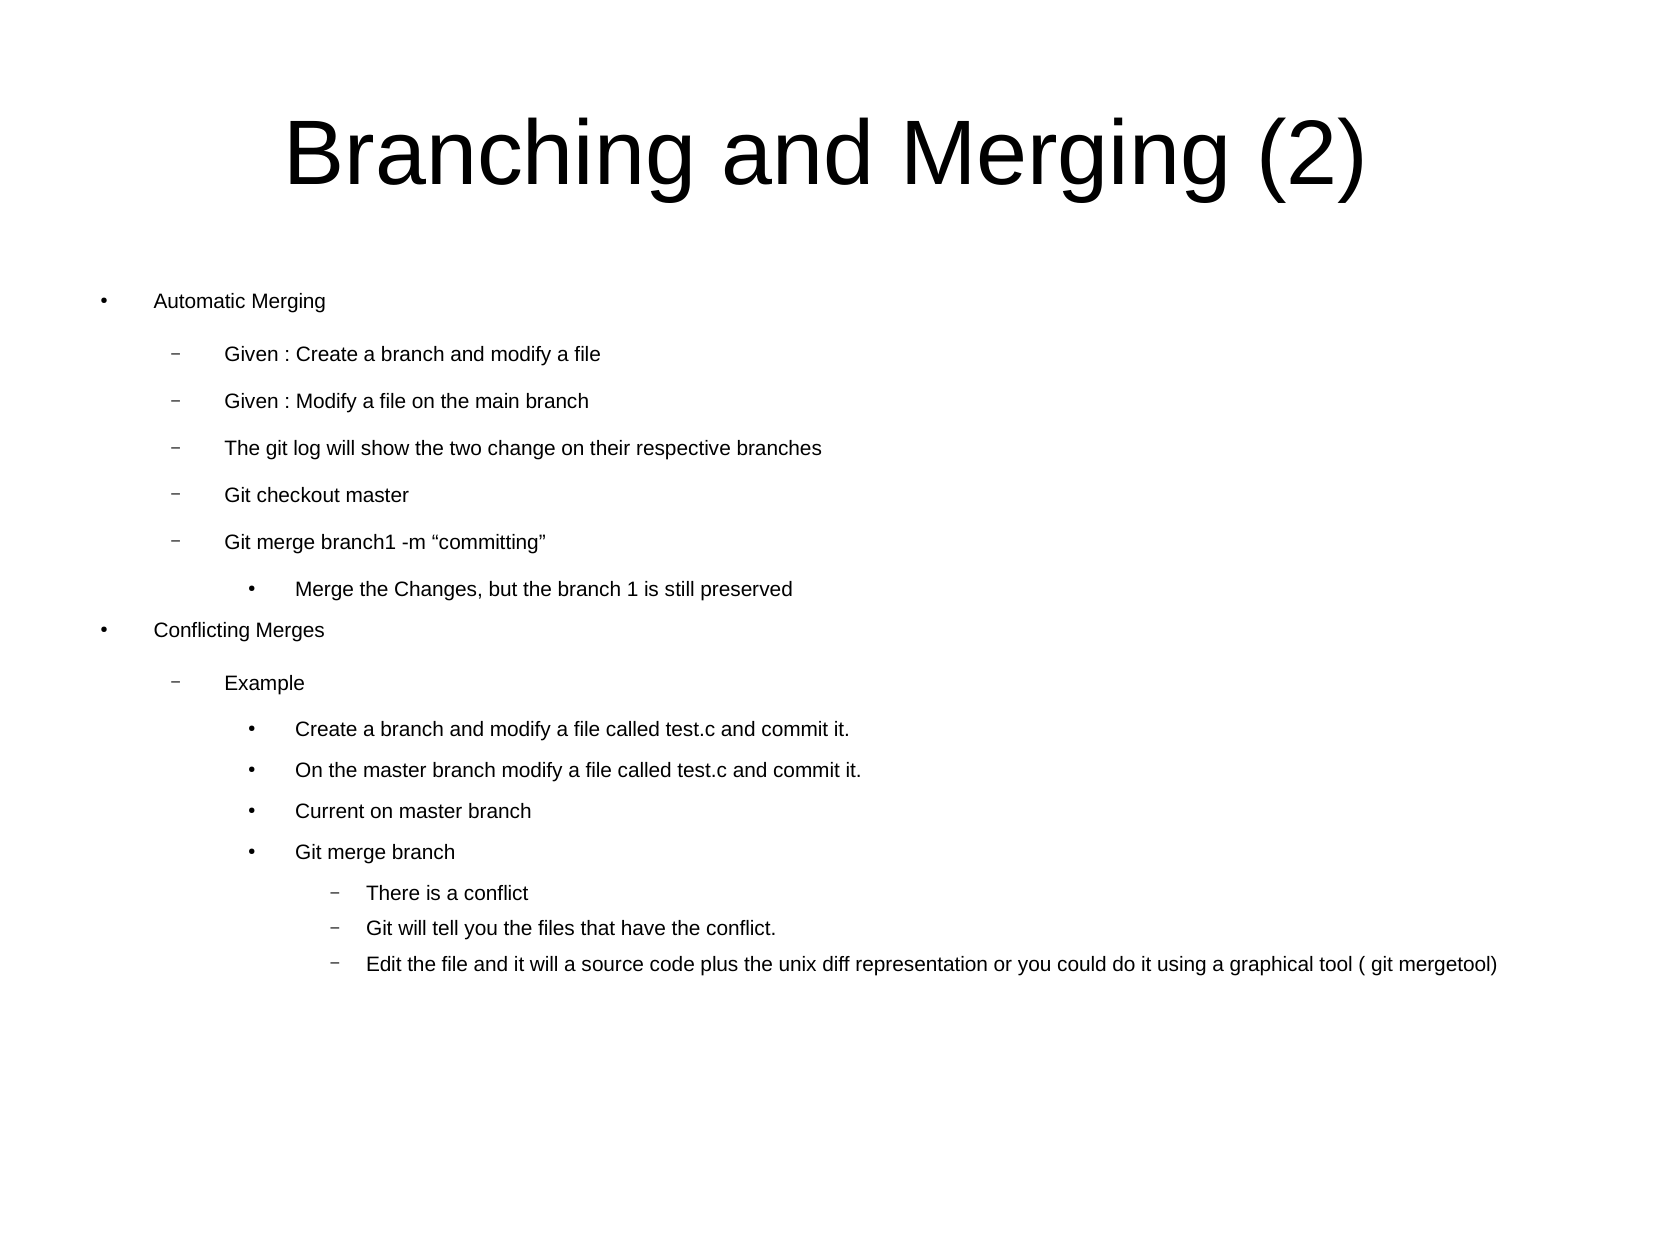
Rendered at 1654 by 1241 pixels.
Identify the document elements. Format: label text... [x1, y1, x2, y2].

list Automatic Merging Given : Create a branch and modify a file Given : Modify a file on the main branch The git log will show the two change on their respective branches Git checkout master Git merge branch1 -m “committing” Merge the Changes, but the branch 1 is still preserved Conflicting Merges Example Create a branch and modify a file called test.c and commit it. On the master branch modify a file called test.c and commit it. Current on master branch Git merge branch There is a conflict Git will tell you the files that have the conflict. Edit the file and it will a source code plus the unix diff representation or you could do it using a graphical tool ( git mergetool) [82, 290, 1571, 1216]
title Branching and Merging (2) [82, 49, 1571, 257]
